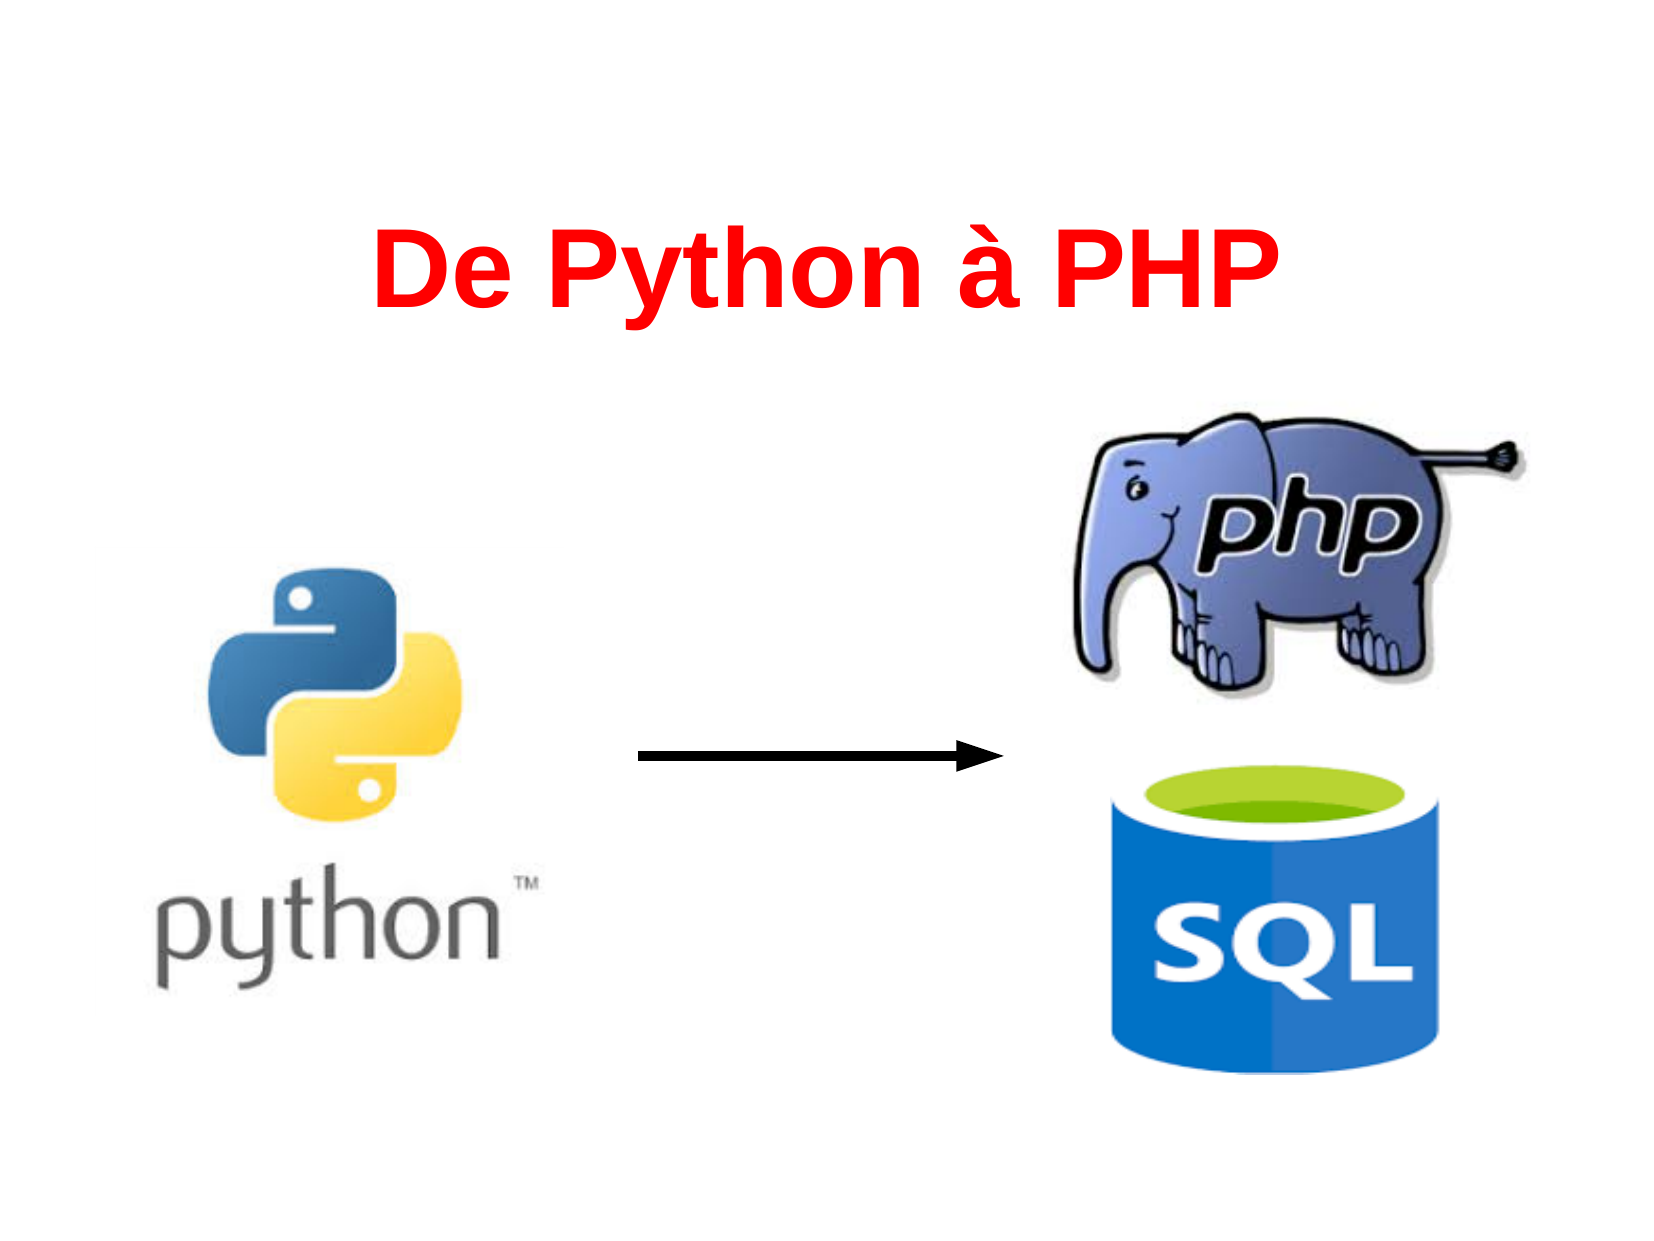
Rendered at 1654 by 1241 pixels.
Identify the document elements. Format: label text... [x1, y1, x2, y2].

picture [1046, 372, 1536, 739]
picture [1110, 754, 1453, 1075]
picture [94, 546, 564, 1016]
title De Python à PHP [82, 165, 1571, 373]
